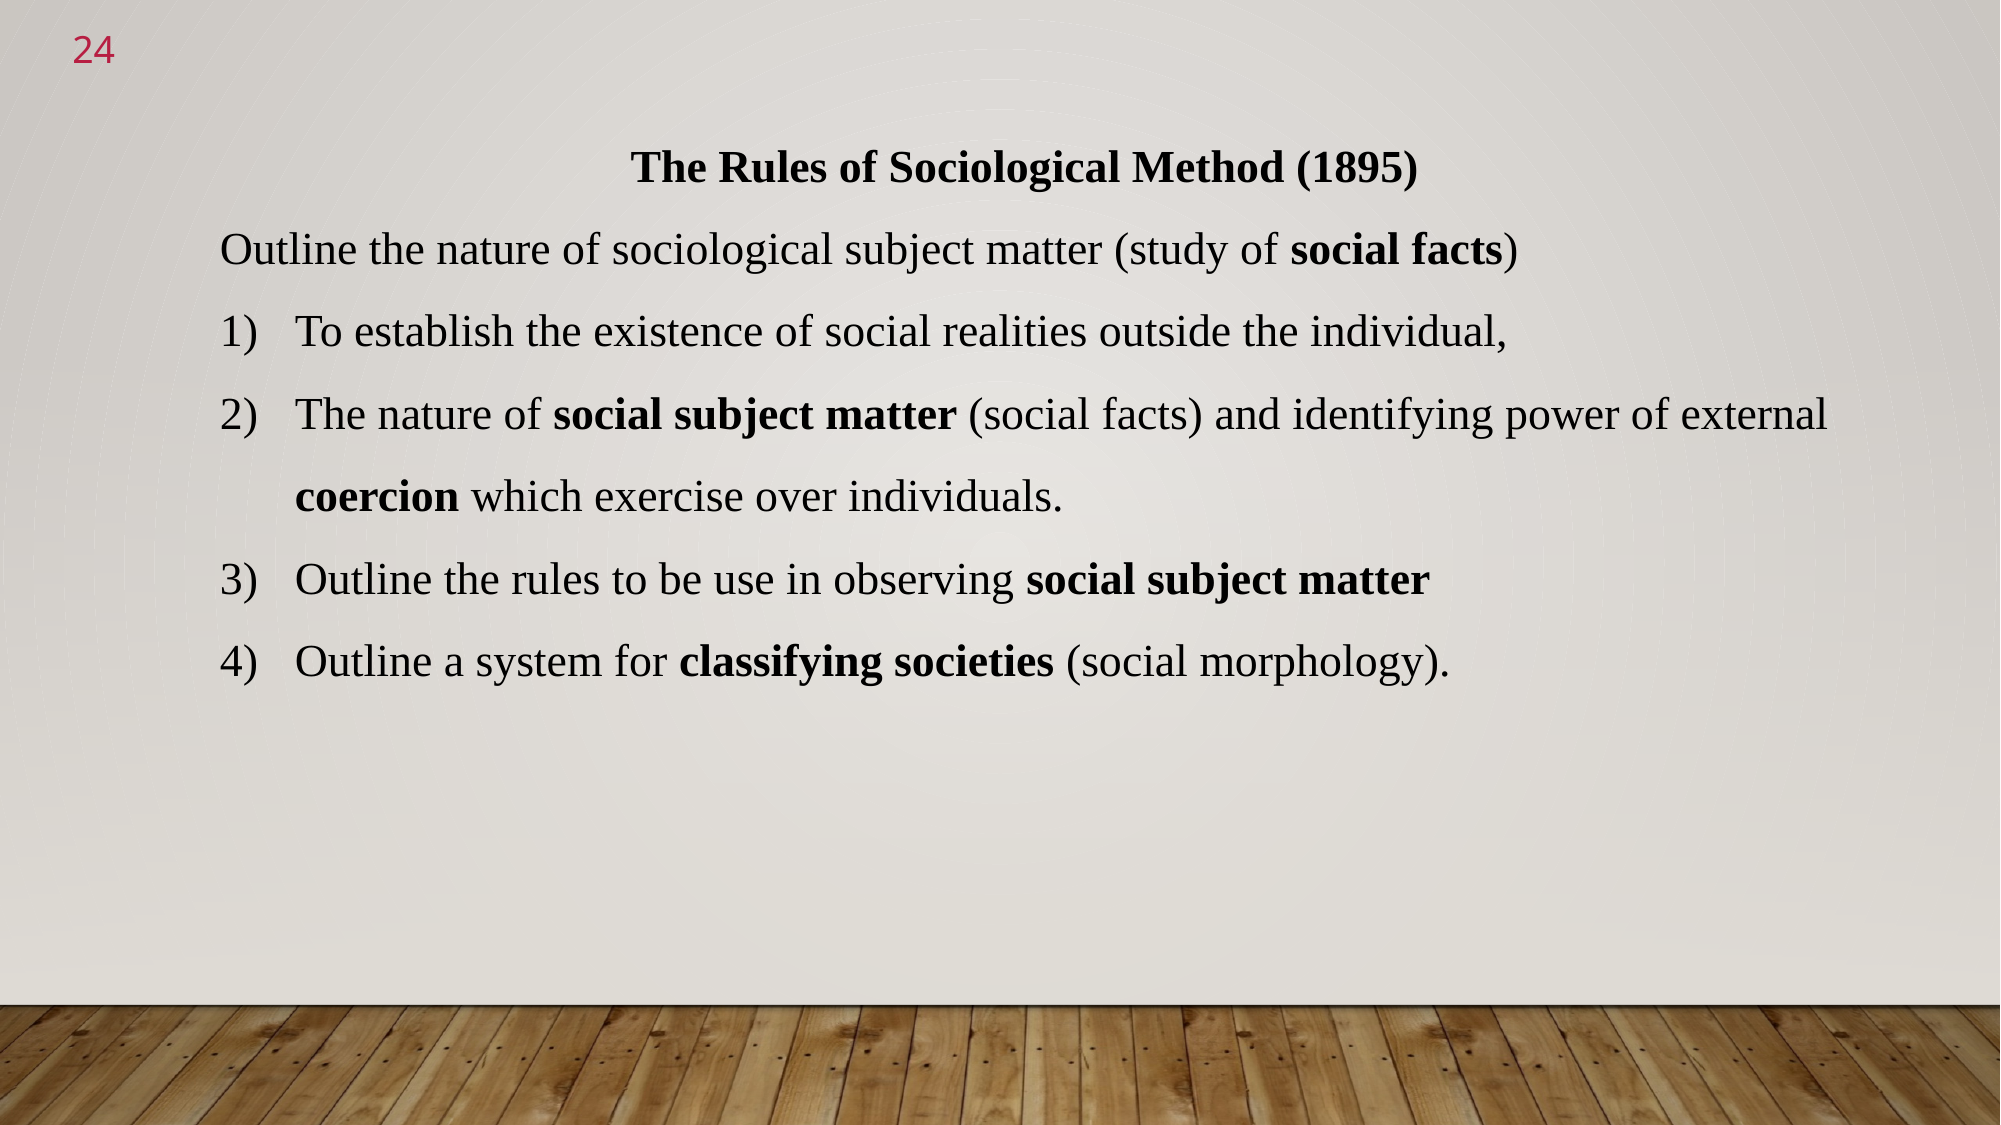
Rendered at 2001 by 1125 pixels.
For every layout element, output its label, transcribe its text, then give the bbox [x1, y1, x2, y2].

slide_number 21 [0, 18, 131, 102]
text_box The Rules of Sociological Method (1895) Outline the nature of sociological subject matter (study of social facts) To establish the existence of social realities outside the individual, The nature of social subject matter (social facts) and identifying power of external coercion which exercise over individuals. Outline the rules to be use in observing social subject matter Outline a system for classifying societies (social morphology). [130, 101, 1920, 694]
picture [0, 1005, 2000, 1125]
